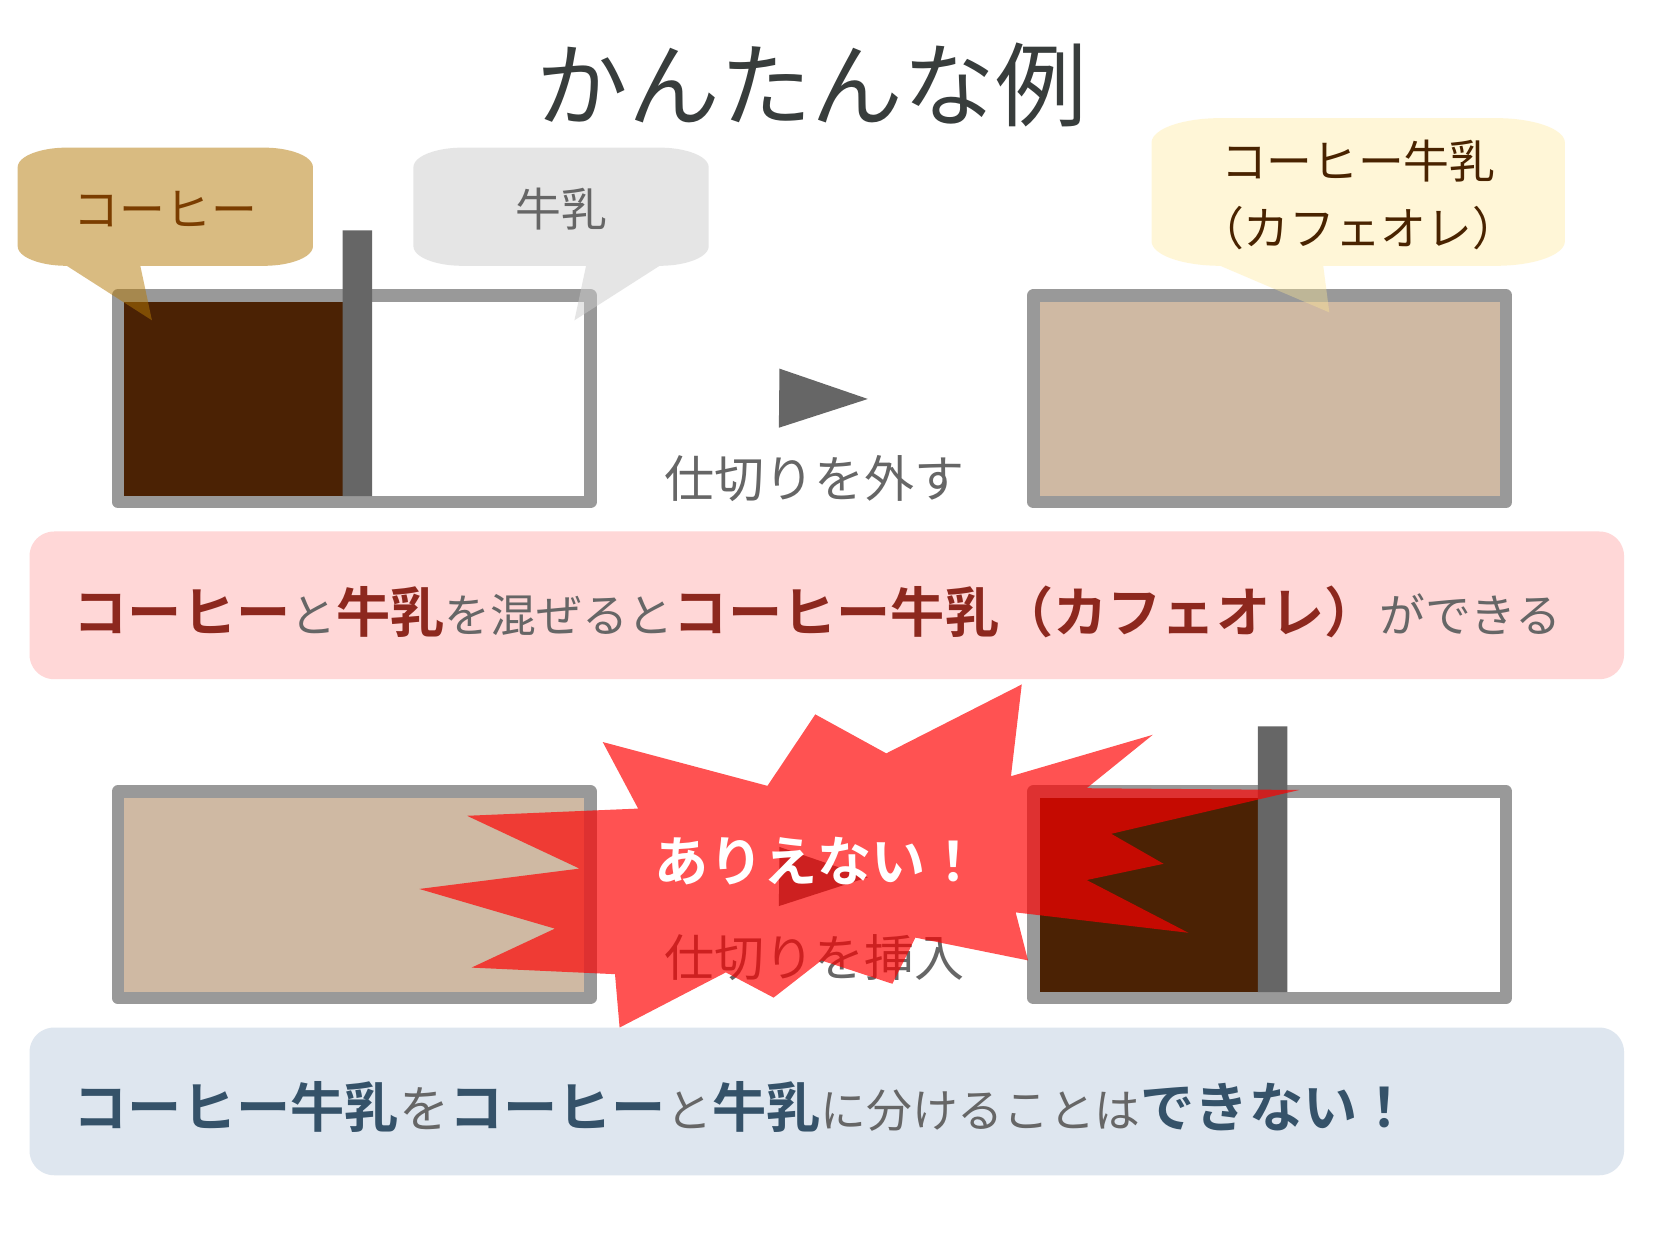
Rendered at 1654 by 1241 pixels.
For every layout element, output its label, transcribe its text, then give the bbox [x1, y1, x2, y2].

text_box [124, 230, 584, 497]
text_box [29, 1027, 1625, 1176]
text_box [1040, 793, 1500, 993]
text_box 牛乳 [413, 147, 709, 321]
text_box [124, 798, 584, 992]
text_box [778, 368, 868, 428]
text_box 仕切りを外す [649, 432, 1004, 520]
text_box [1257, 726, 1288, 789]
title かんたんな例 [29, 5, 1595, 154]
text_box [1040, 302, 1500, 496]
text_box コーヒー牛乳 （カフェオレ） [1151, 118, 1565, 313]
text_box [29, 531, 1625, 680]
text_box コーヒー [17, 147, 313, 321]
text_box コーヒー牛乳をコーヒーと牛乳に分けることはできない！ [59, 1057, 1595, 1151]
text_box 仕切りを挿入 [677, 938, 1004, 999]
text_box コーヒーと牛乳を混ぜるとコーヒー牛乳（カフェオレ）ができる [59, 562, 1595, 656]
text_box ありえない！ [419, 684, 1300, 1028]
